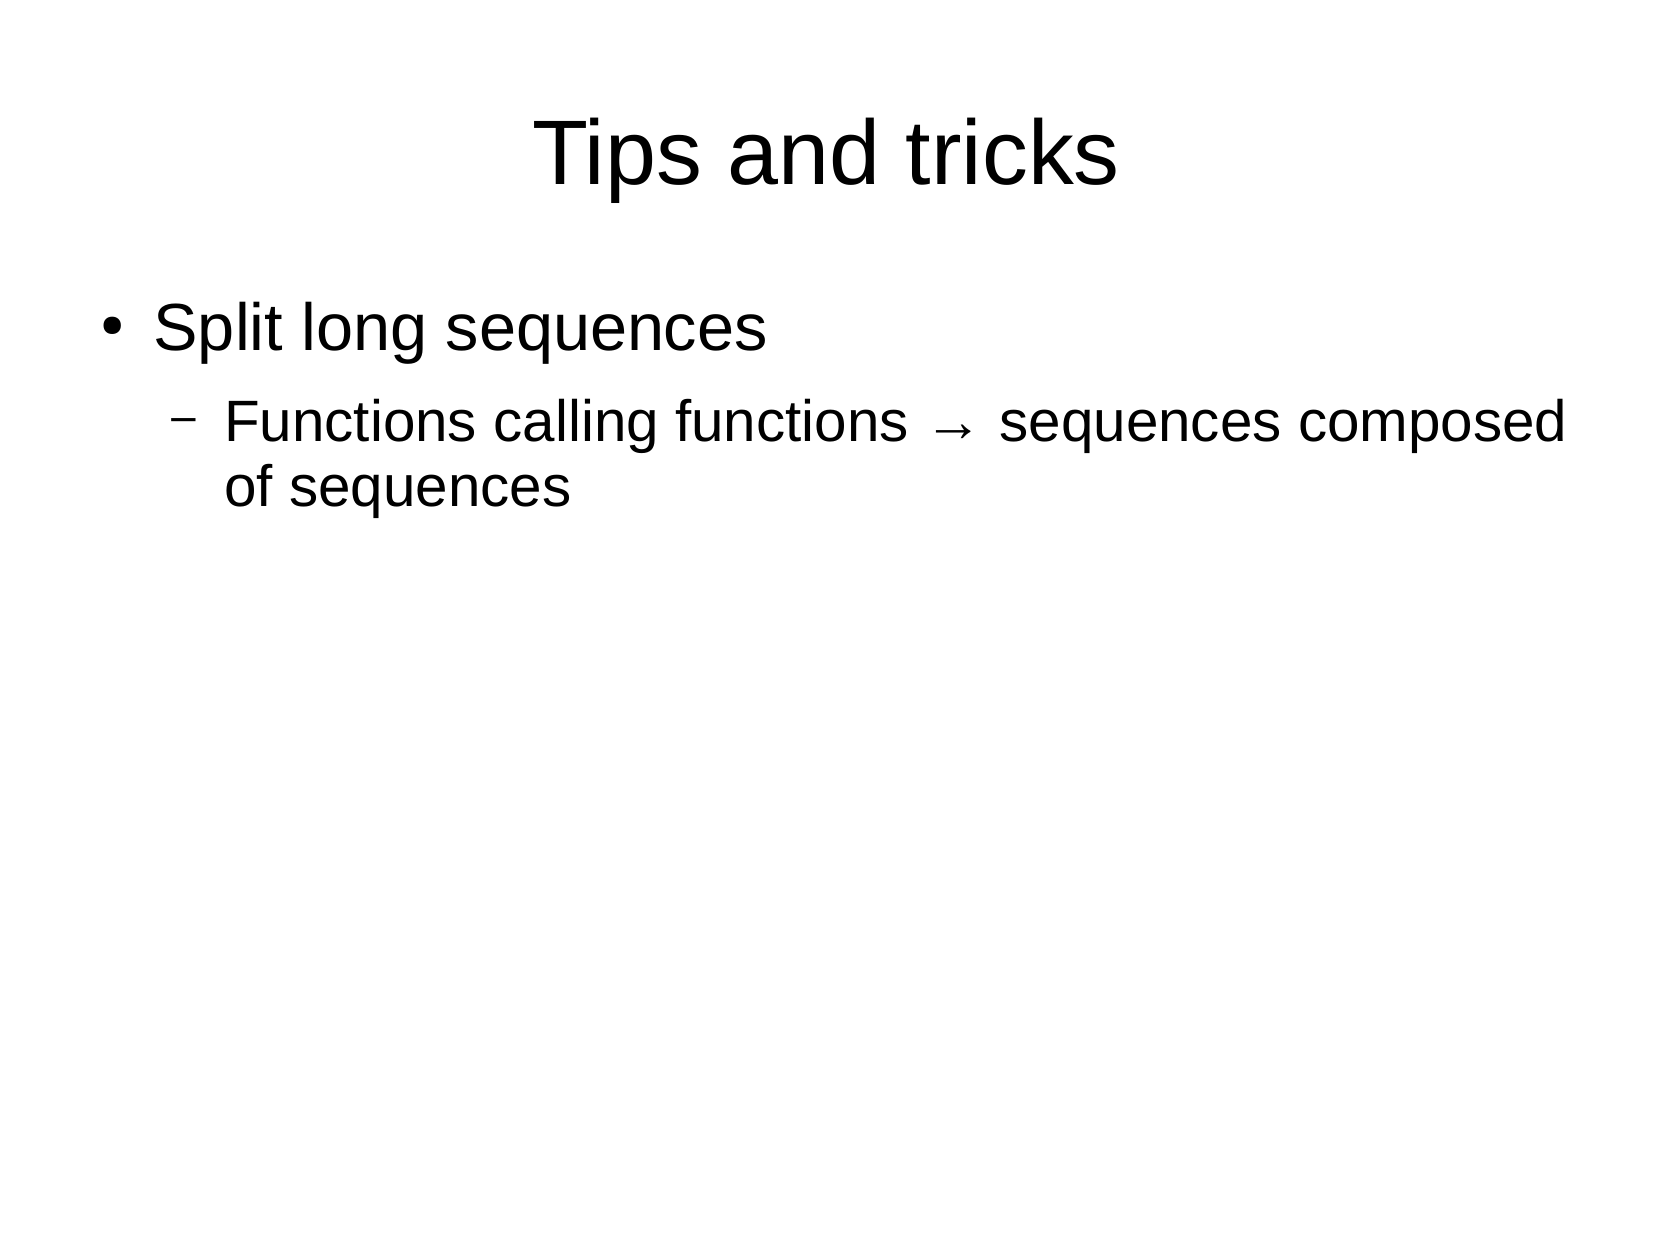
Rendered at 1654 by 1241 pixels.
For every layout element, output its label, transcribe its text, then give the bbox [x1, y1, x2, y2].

title Tips and tricks [82, 49, 1571, 257]
list Split long sequences Functions calling functions → sequences composed of sequences [82, 290, 1571, 1010]
